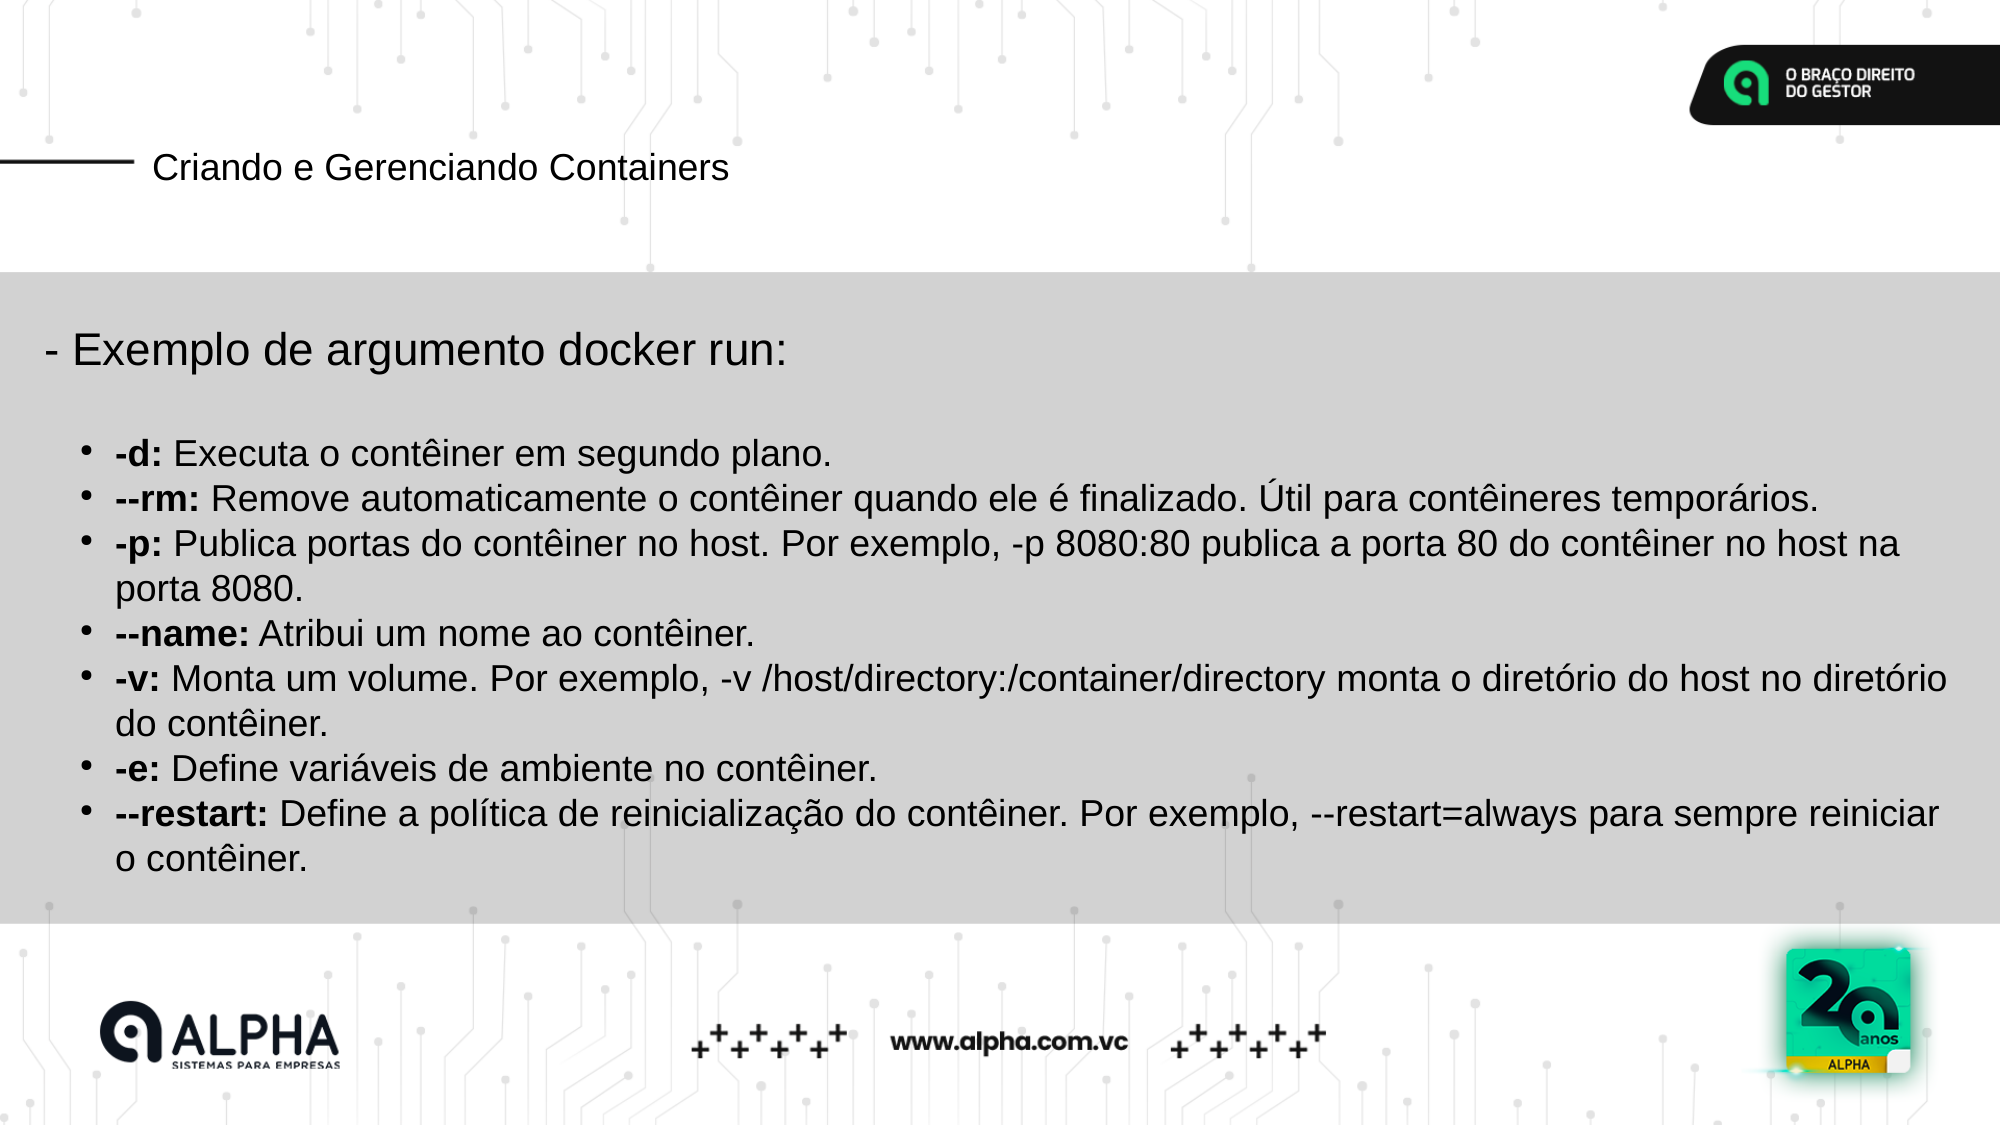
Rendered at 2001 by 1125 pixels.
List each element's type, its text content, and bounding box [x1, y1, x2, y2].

picture [0, 0, 2000, 1125]
text_box - Exemplo de argumento docker run: -d: Executa o contêiner em segundo plano. --rm: Remove automaticamente o contêiner quando ele é finalizado. Útil para contêineres temporários. -p: Publica portas do contêiner no host. Por exemplo, -p 8080:80 publica a porta 80 do contêiner no host na porta 8080. --name: Atribui um nome ao contêiner. -v: Monta um volume. Por exemplo, -v /host/directory:/container/directory monta o diretório do host no diretório do contêiner. -e: Define variáveis de ambiente no contêiner. --restart: Define a política de reinicialização do contêiner. Por exemplo, --restart=always para sempre reiniciar o contêiner. [29, 311, 1969, 532]
text_box Criando e Gerenciando Containers [137, 59, 1862, 277]
